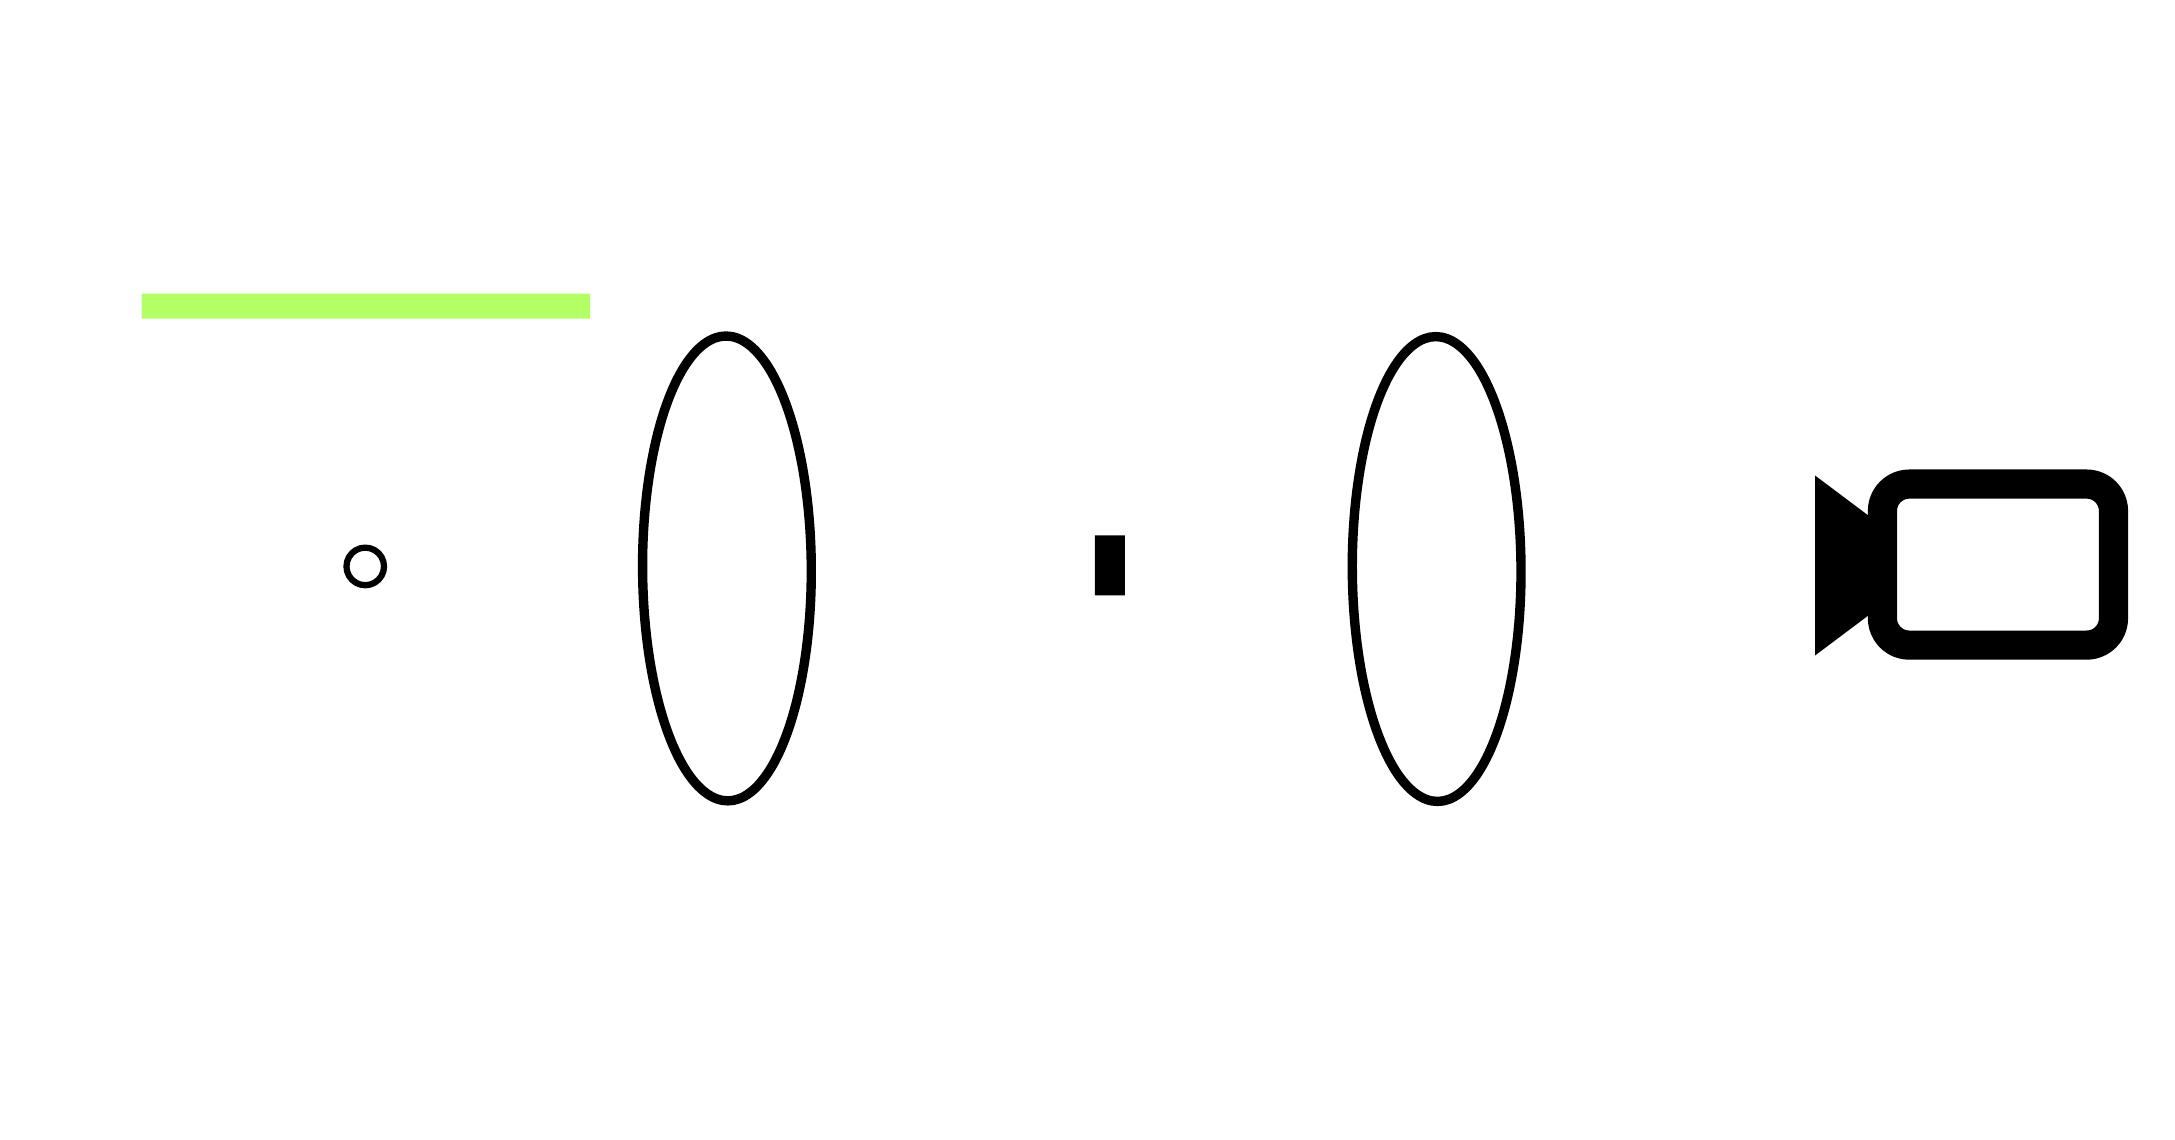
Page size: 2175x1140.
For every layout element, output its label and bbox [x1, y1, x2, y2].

text_box [1094, 535, 1125, 596]
text_box [642, 336, 812, 801]
text_box [1882, 484, 2114, 646]
text_box [1352, 336, 1522, 802]
text_box [1815, 475, 1876, 656]
